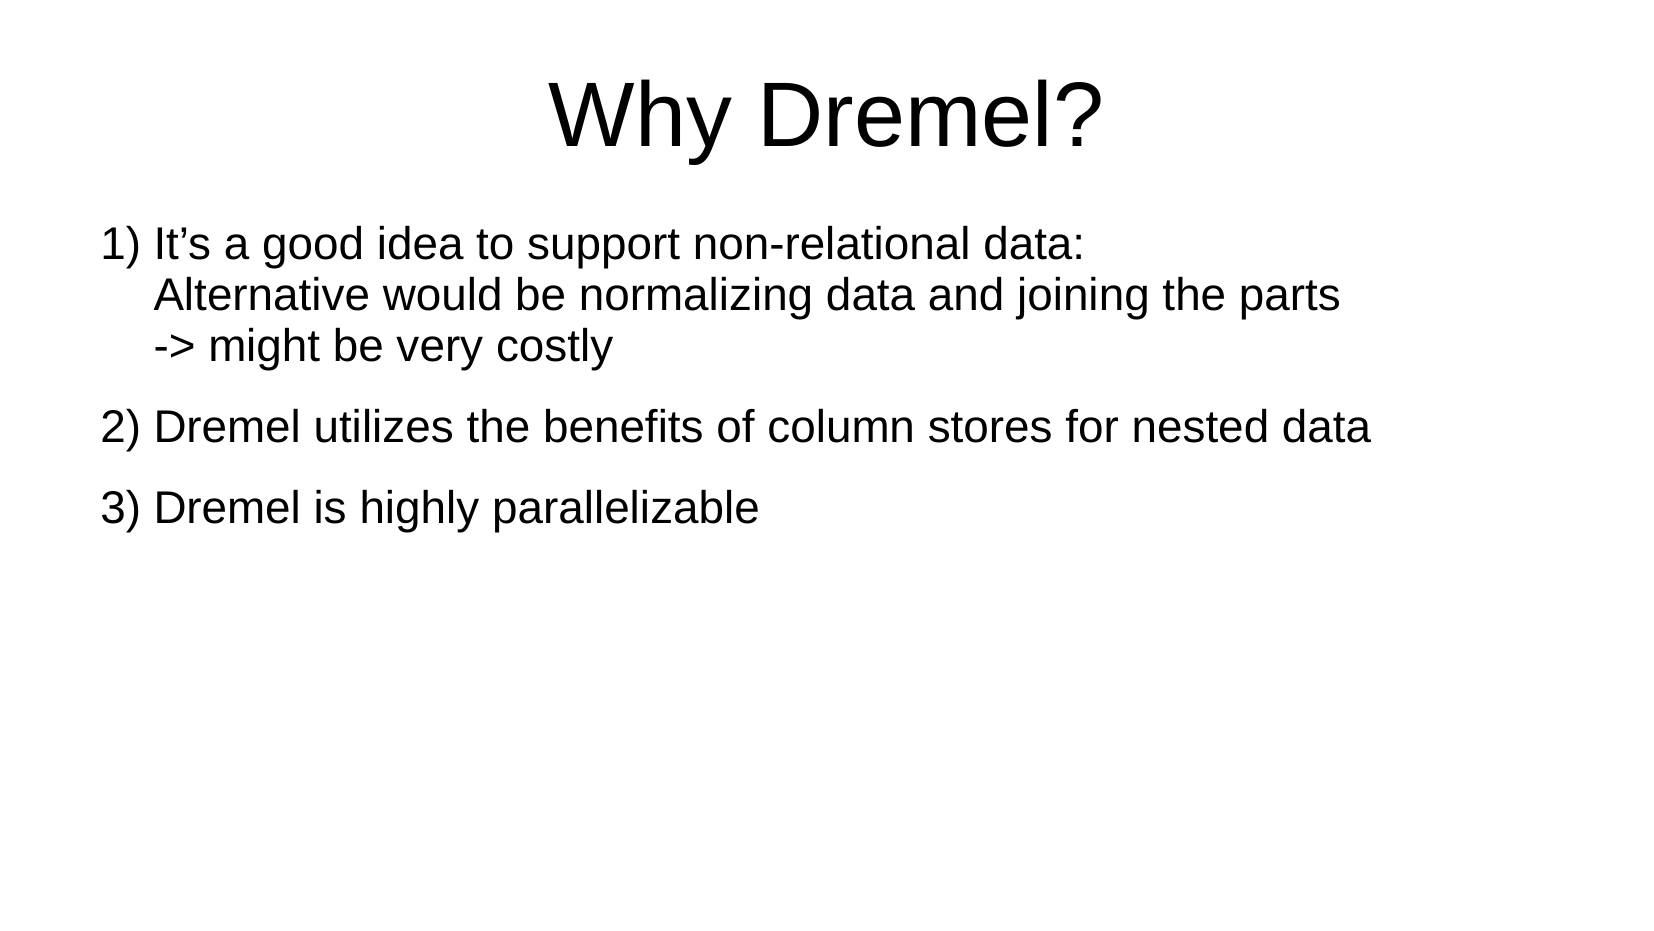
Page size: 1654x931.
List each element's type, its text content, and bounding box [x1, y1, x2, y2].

list It’s a good idea to support non-relational data: Alternative would be normalizing data and joining the parts -> might be very costly Dremel utilizes the benefits of column stores for nested data Dremel is highly parallelizable [82, 217, 1571, 758]
title Why Dremel? [82, 37, 1571, 193]
